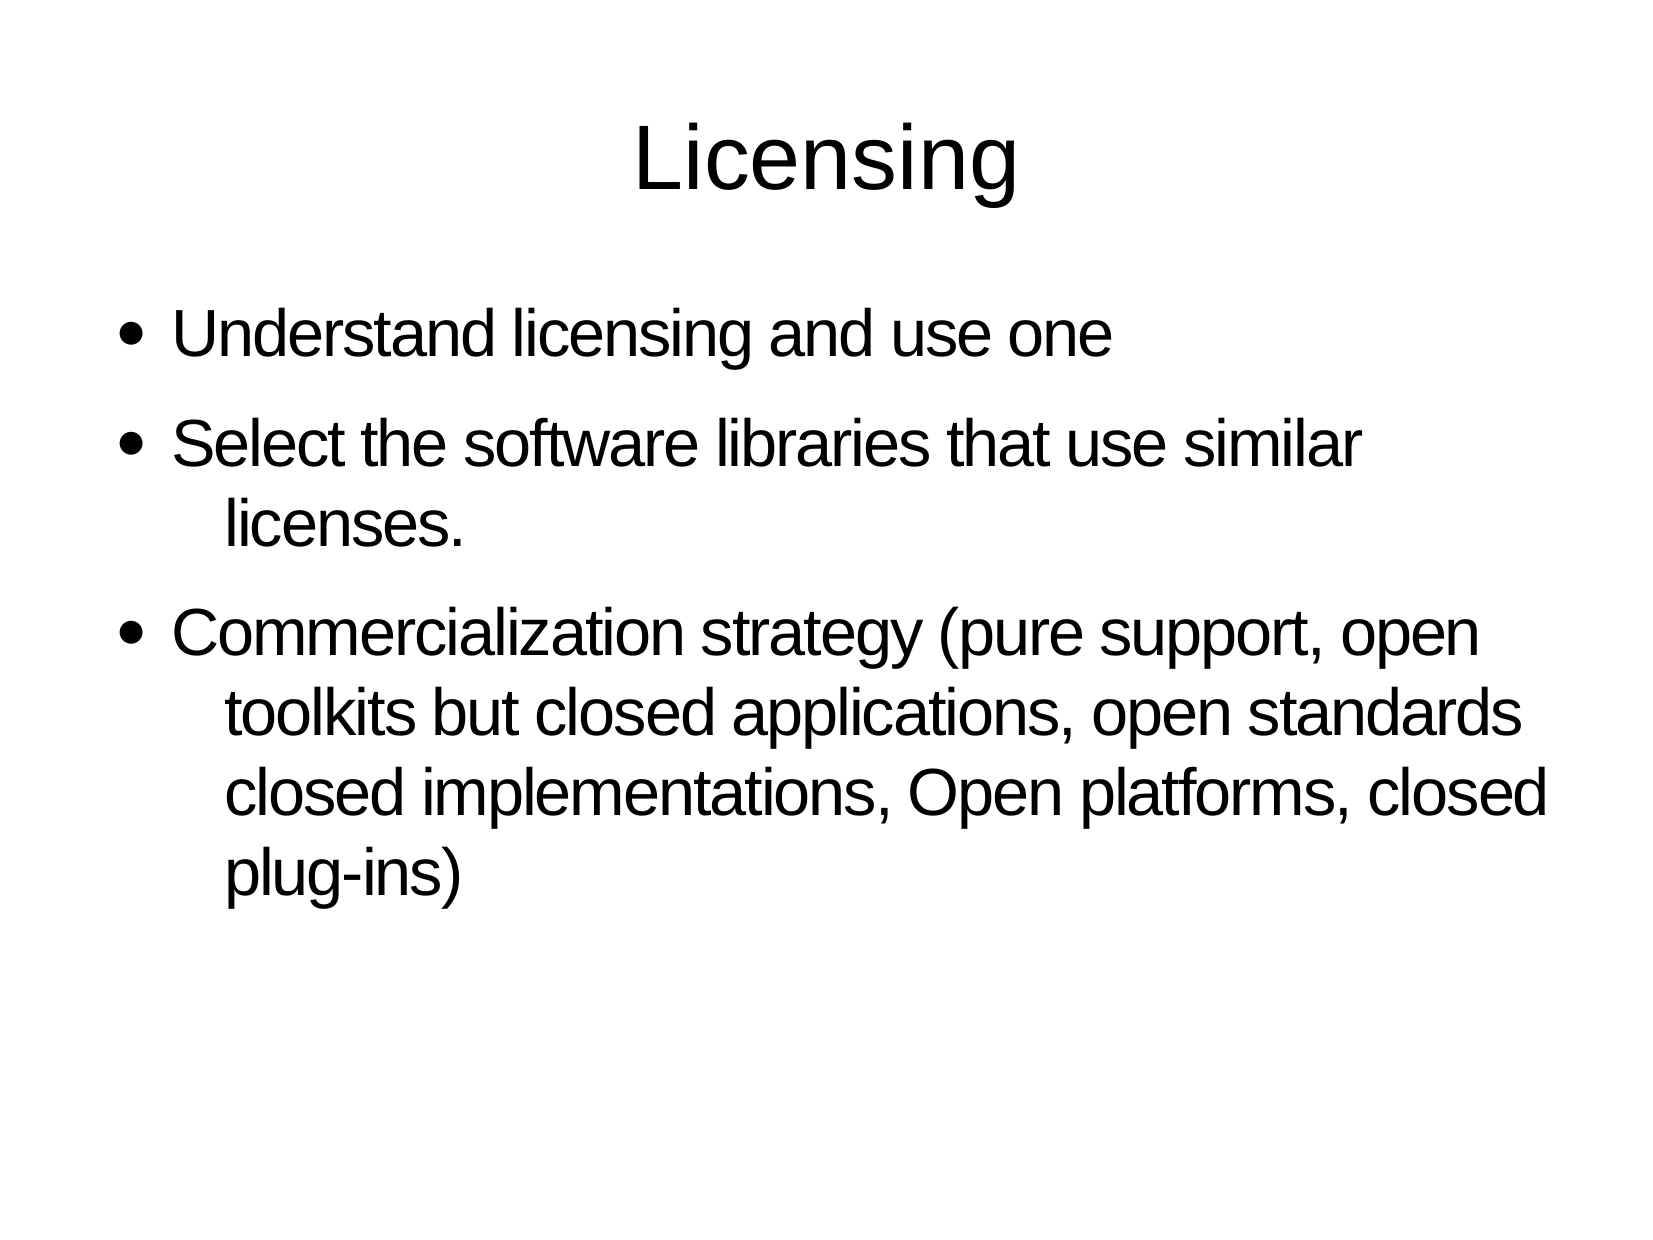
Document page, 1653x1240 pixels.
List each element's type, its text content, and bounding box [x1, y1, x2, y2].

text_box Licensing [82, 102, 1571, 204]
text_box Understand licensing and use one Select the software libraries that use similar licenses. Commercialization strategy (pure support, open toolkits but closed applications, open standards closed implementations, Open platforms, closed plug-ins) [82, 290, 1571, 1010]
